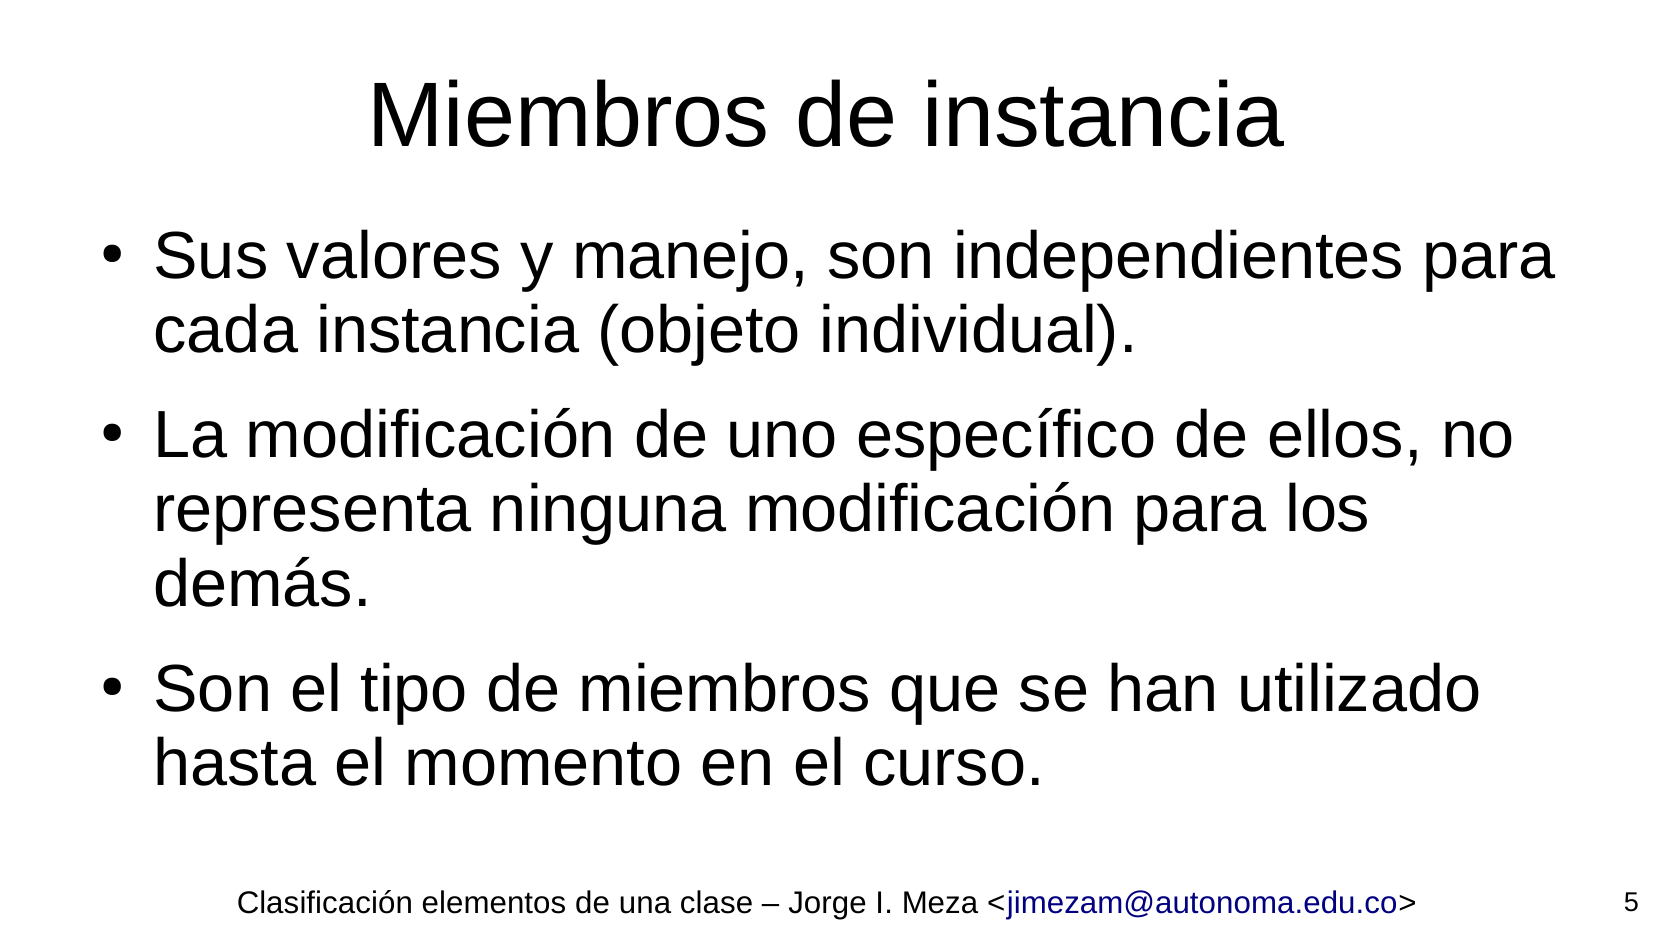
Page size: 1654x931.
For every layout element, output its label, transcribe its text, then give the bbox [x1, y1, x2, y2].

title Miembros de instancia [82, 37, 1571, 193]
list Sus valores y manejo, son independientes para cada instancia (objeto individual). La modificación de uno específico de ellos, no representa ninguna modificación para los demás. Son el tipo de miembros que se han utilizado hasta el momento en el curso. [82, 217, 1571, 879]
